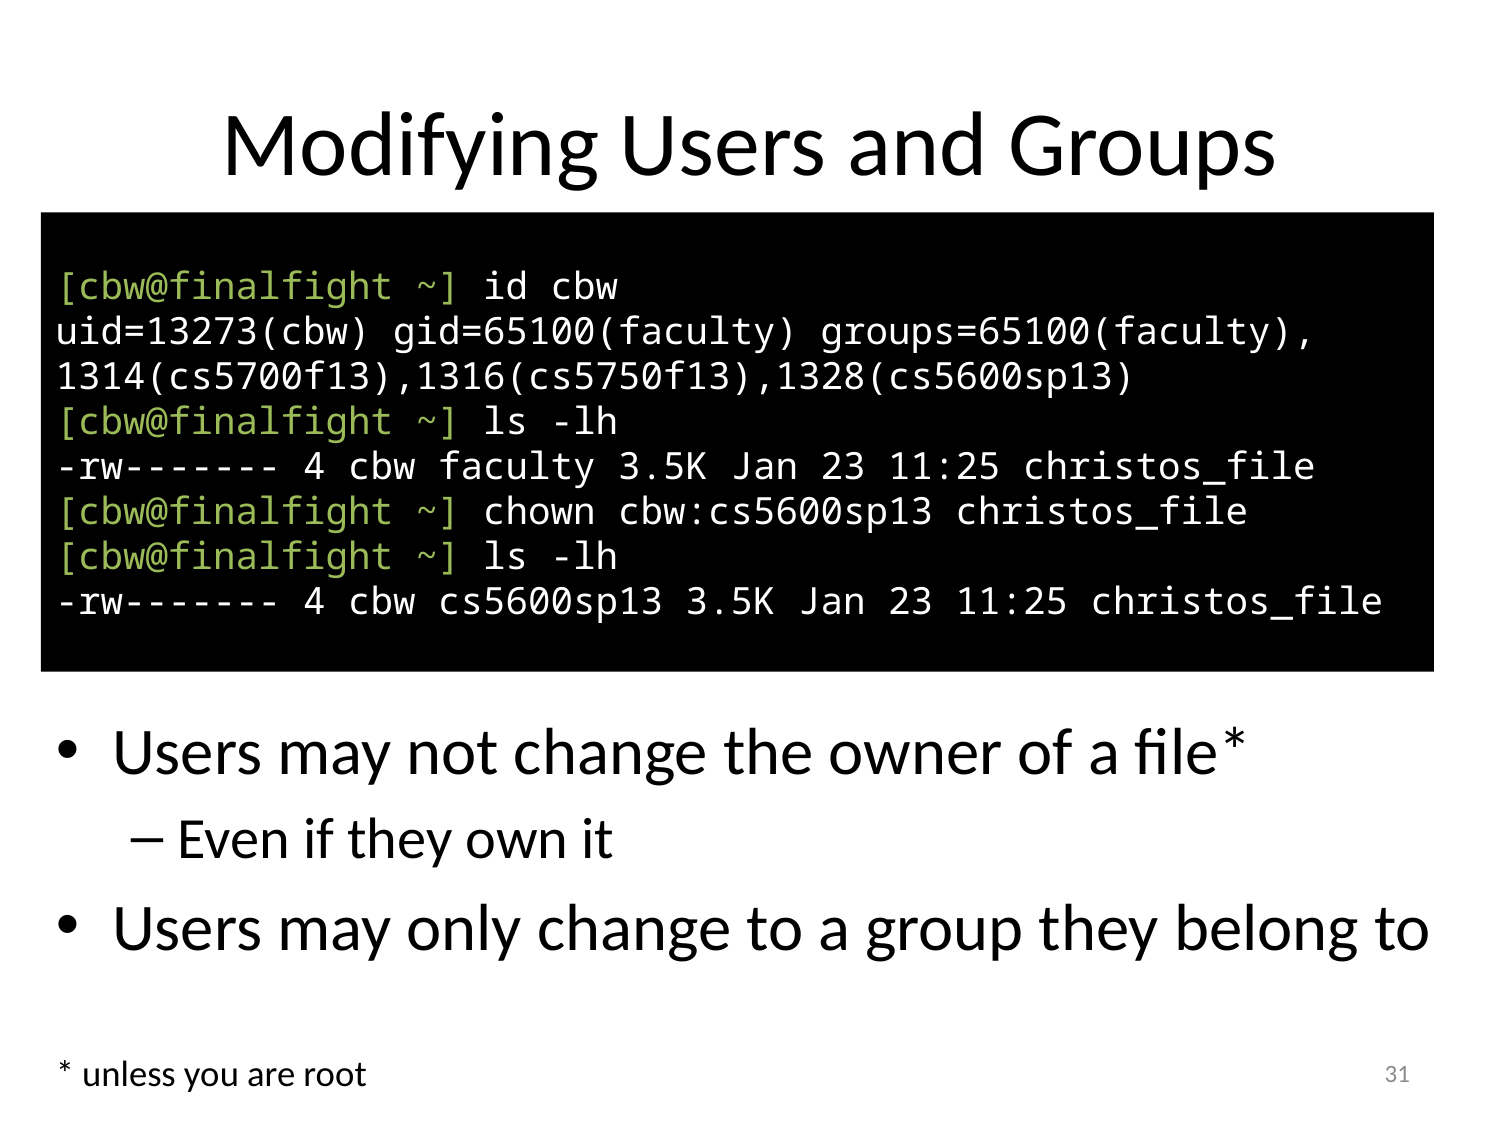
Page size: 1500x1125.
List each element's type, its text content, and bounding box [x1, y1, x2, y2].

slide_number <number> [1074, 1042, 1425, 1103]
text_box * unless you are root [40, 1042, 558, 1104]
text_box [cbw@finalfight ~] id cbw uid=13273(cbw) gid=65100(faculty) groups=65100(faculty), 1314(cs5700f13),1316(cs5750f13),1328(cs5600sp13) [cbw@finalfight ~] ls -lh -rw------- 4 cbw faculty 3.5K Jan 23 11:25 christos_file [cbw@finalfight ~] chown cbw:cs5600sp13 christos_file [cbw@finalfight ~] ls -lh -rw------- 4 cbw cs5600sp13 3.5K Jan 23 11:25 christos_file [40, 212, 1434, 672]
list Users may not change the owner of a file* Even if they own it Users may only change to a group they belong to [40, 700, 1468, 1003]
title Modifying Users and Groups [75, 45, 1425, 212]
